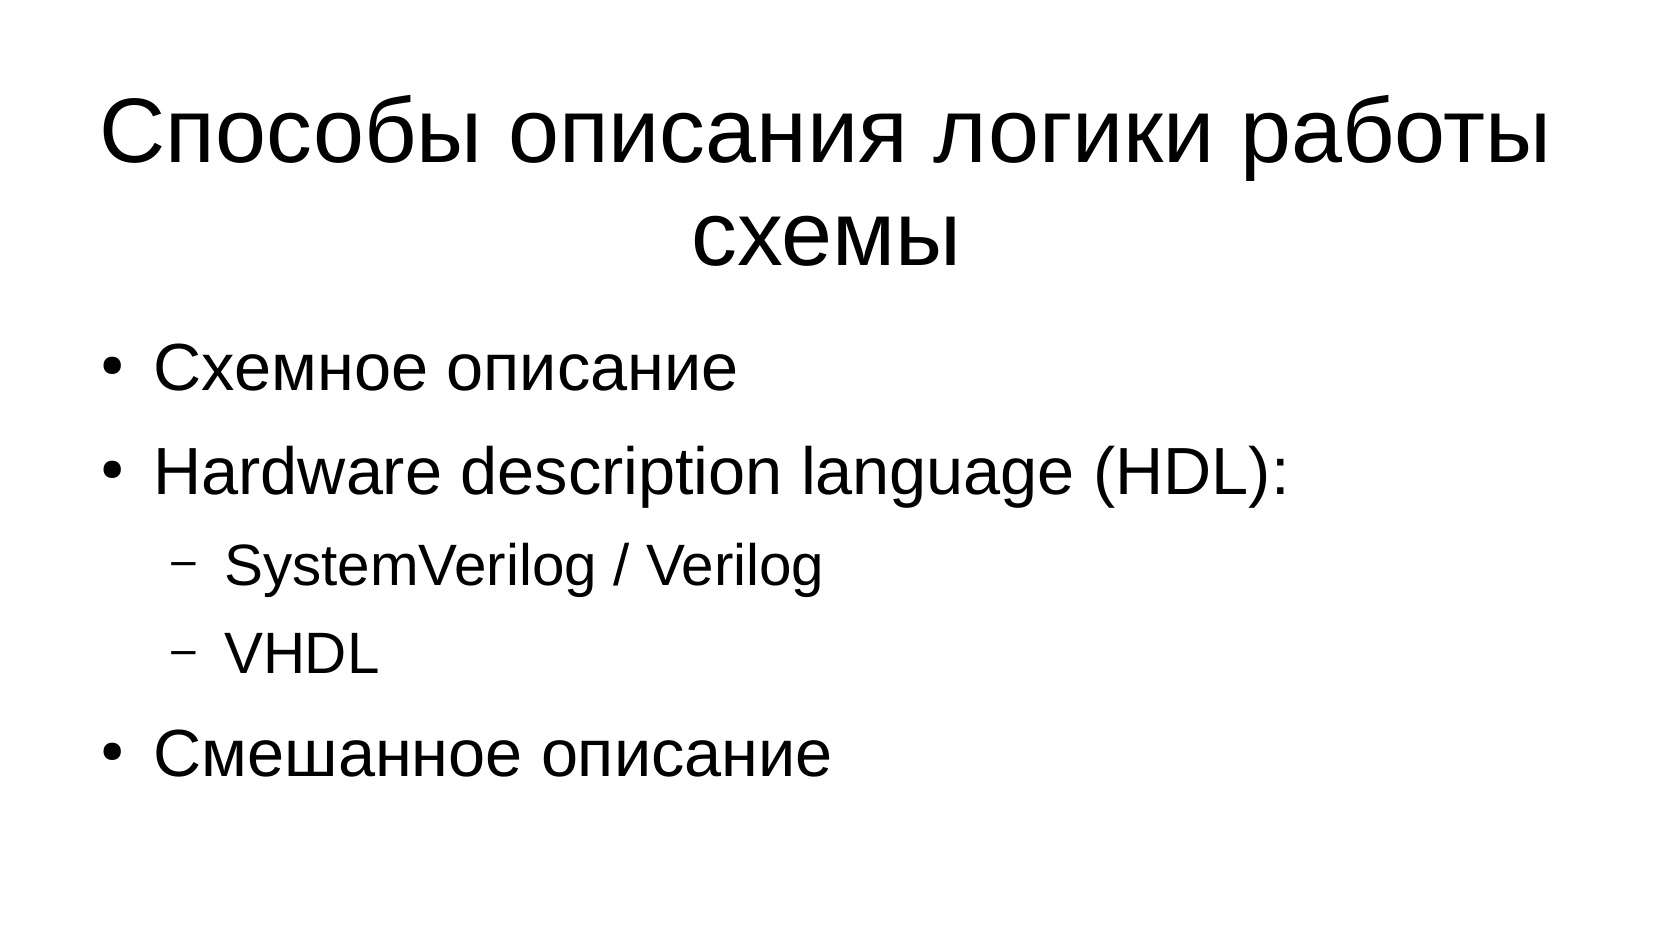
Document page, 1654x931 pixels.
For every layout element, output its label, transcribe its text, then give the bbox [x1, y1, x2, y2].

title Способы описания логики работы схемы [82, 79, 1571, 286]
list Схемное описание Hardware description language (HDL): SystemVerilog / Verilog VHDL Смешанное описание [82, 330, 1571, 796]
